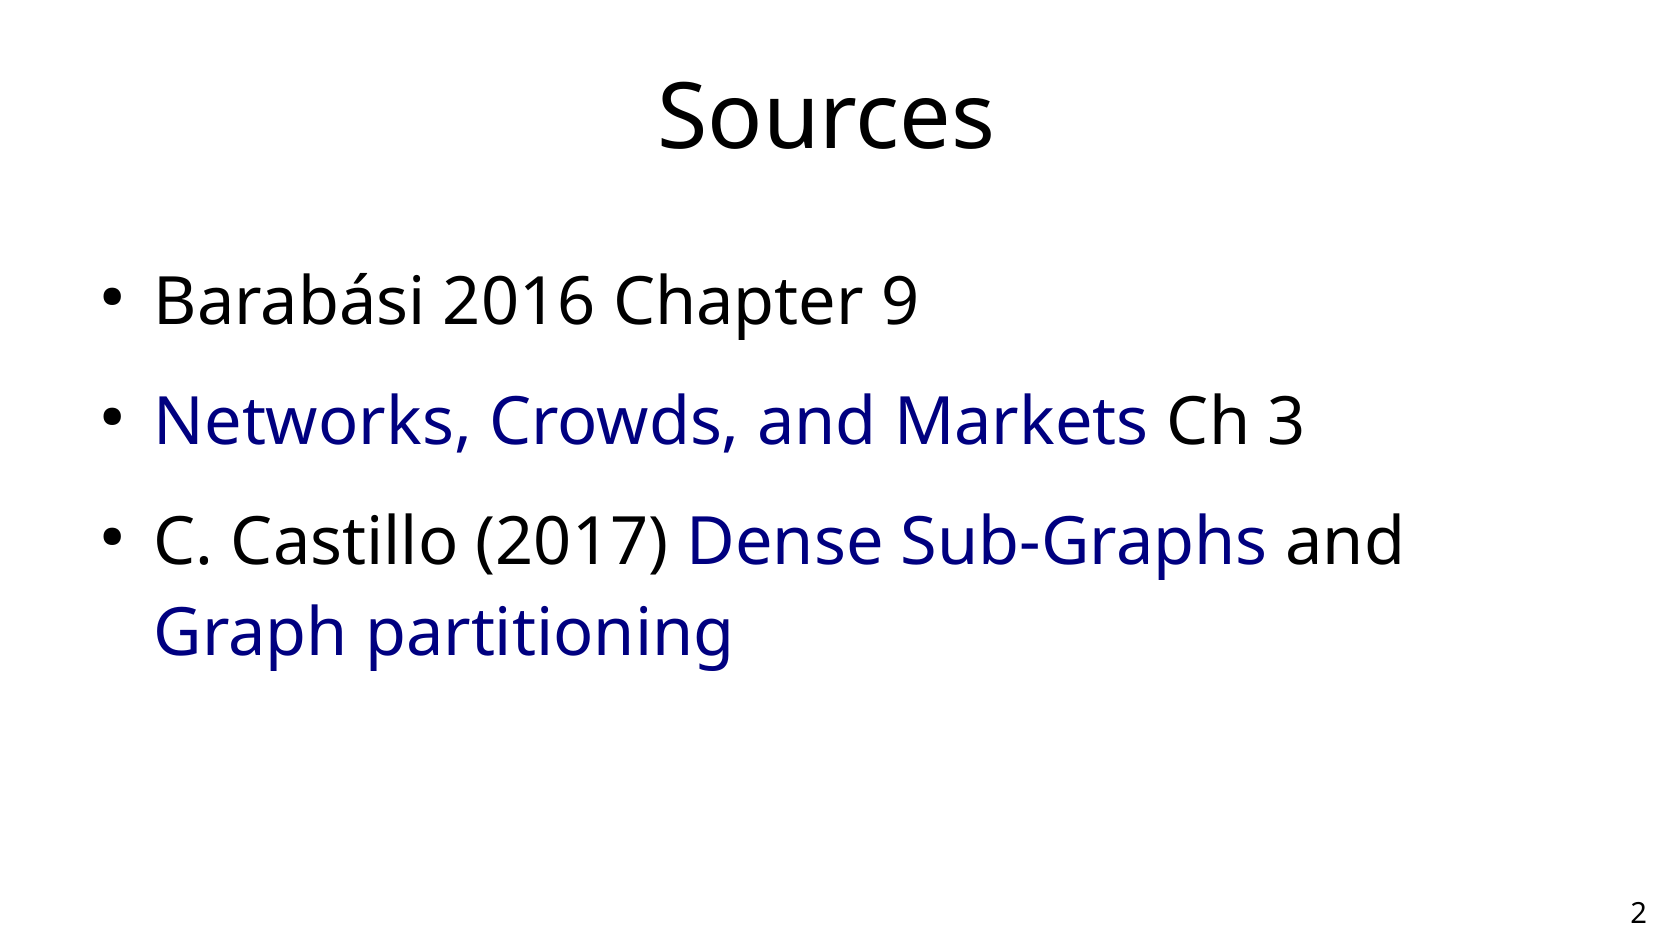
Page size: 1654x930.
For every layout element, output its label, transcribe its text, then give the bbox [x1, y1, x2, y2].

title Sources [82, 1, 1571, 225]
list Barabási 2016 Chapter 9 Networks, Crowds, and Markets Ch 3 C. Castillo (2017) Dense Sub-Graphs and Graph partitioning [82, 252, 1571, 793]
